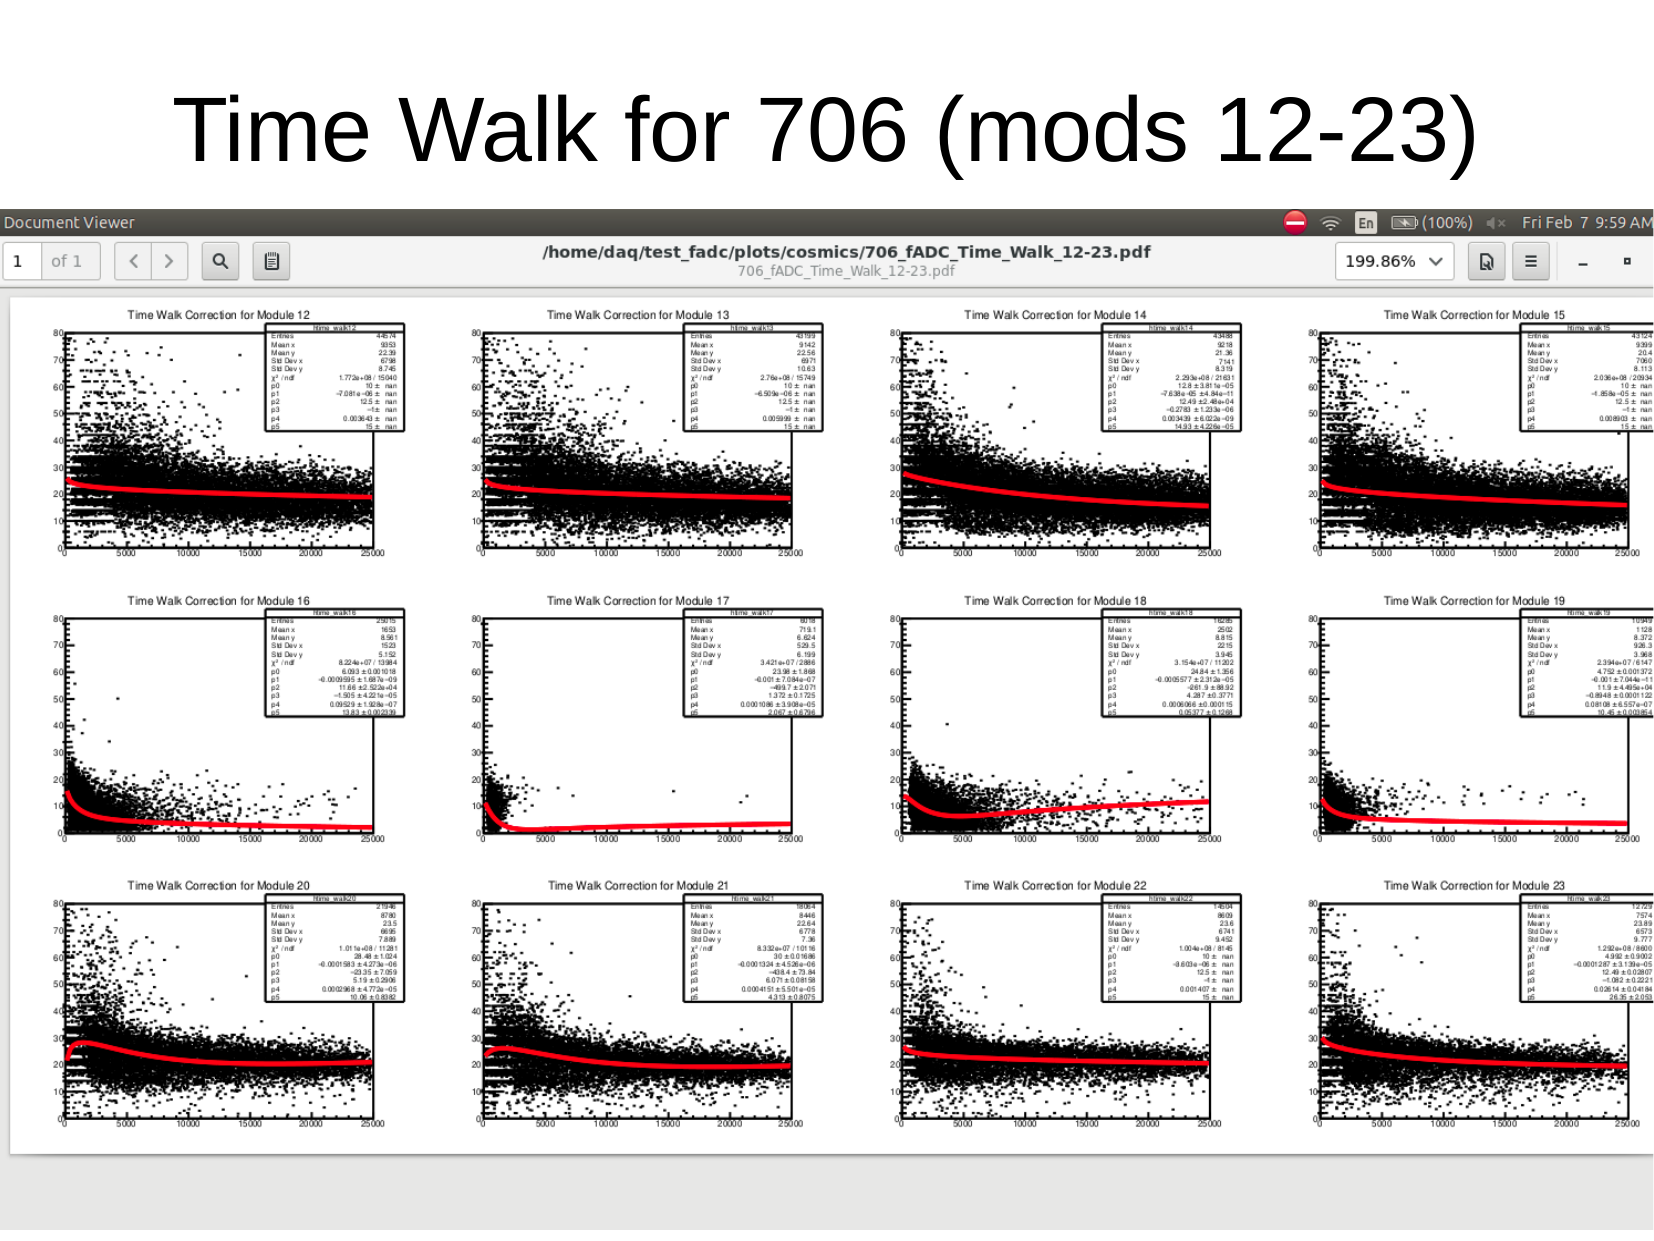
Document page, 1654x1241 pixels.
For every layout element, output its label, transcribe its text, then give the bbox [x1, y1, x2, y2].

title Time Walk for 706 (mods 12-23) [82, 49, 1571, 209]
picture [0, 209, 1654, 1231]
